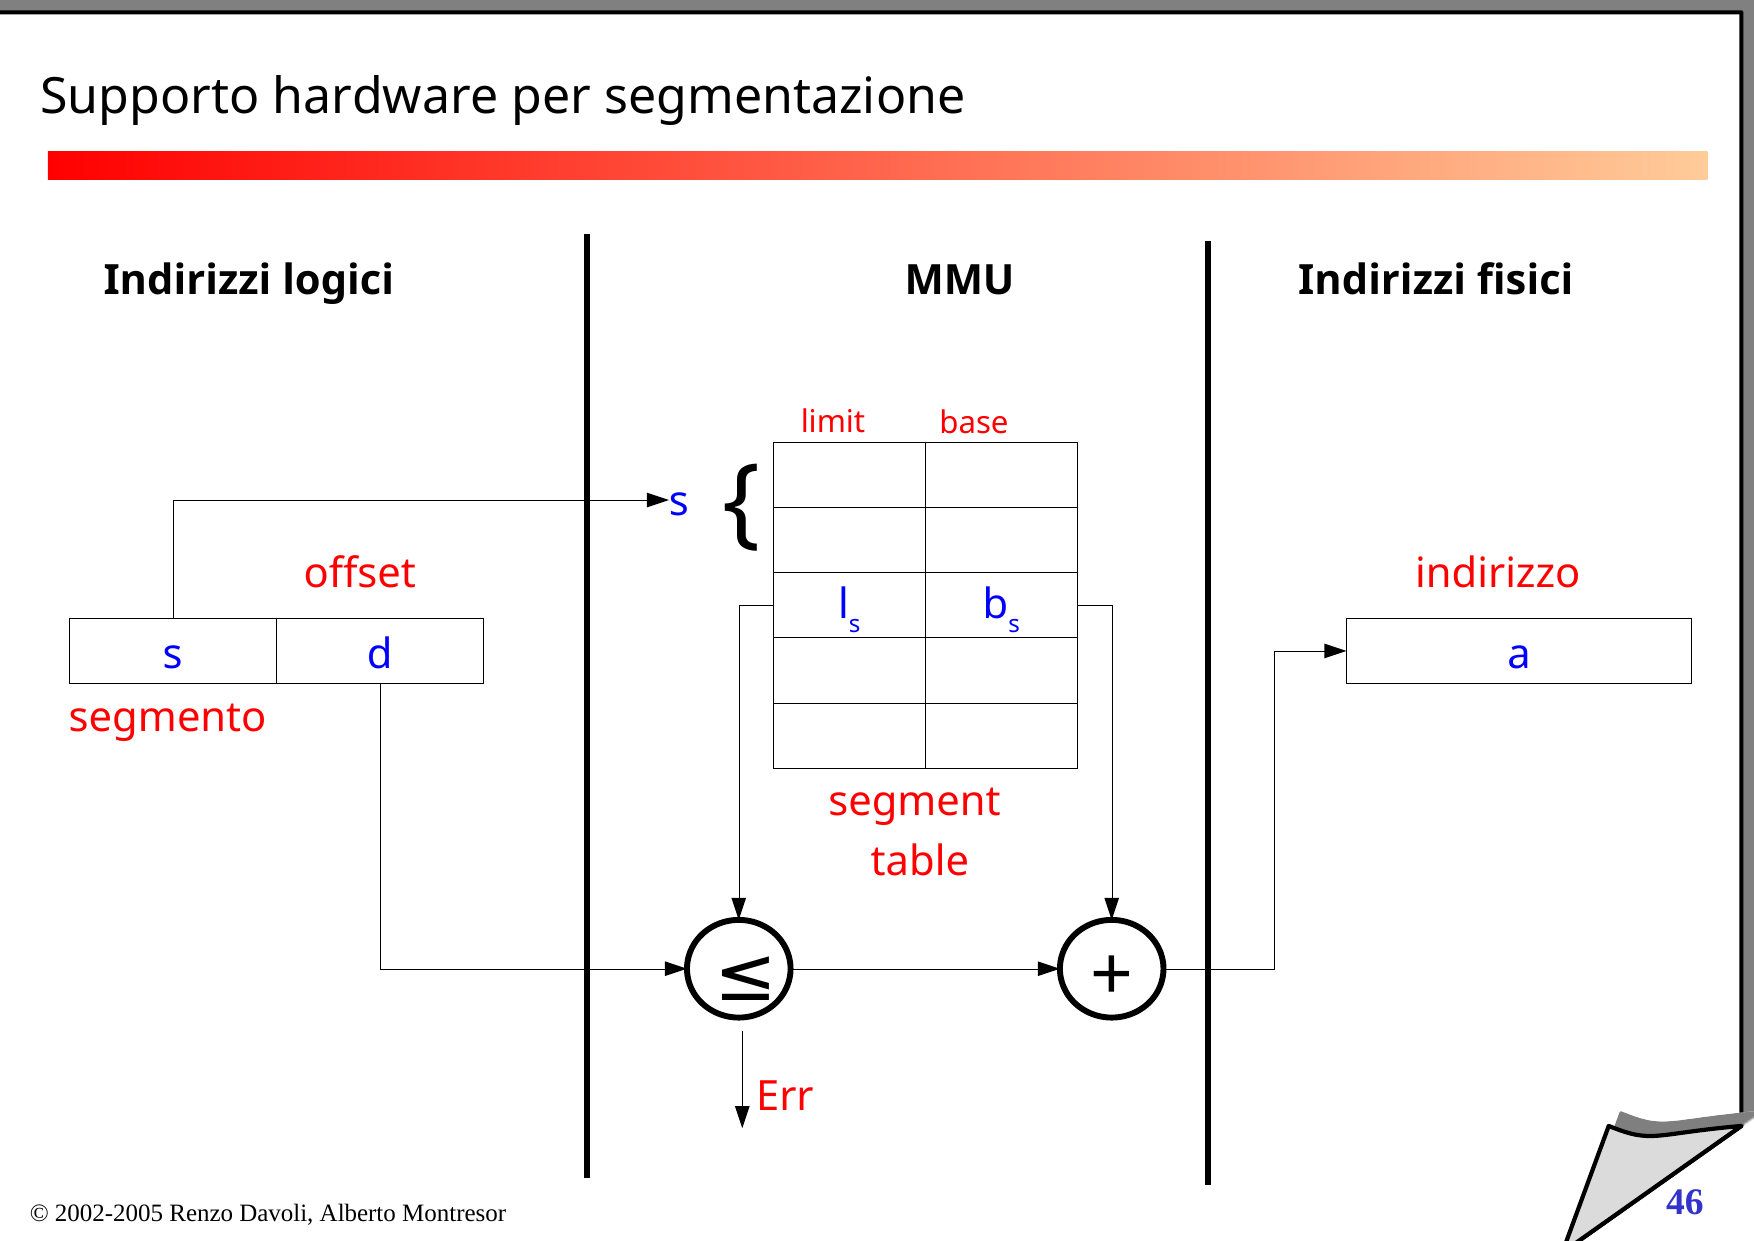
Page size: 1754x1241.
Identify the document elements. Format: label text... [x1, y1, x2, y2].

text_box indirizzo [1415, 540, 1613, 605]
text_box Indirizzi logici [103, 247, 441, 312]
text_box segment table [828, 768, 1118, 900]
text_box { [722, 416, 787, 571]
text_box ≤ [714, 915, 760, 1031]
text_box bs [925, 572, 1078, 637]
text_box base [939, 398, 1031, 463]
text_box [687, 925, 714, 1012]
text_box Indirizzi fisici [1298, 247, 1633, 312]
text_box limit [800, 397, 892, 462]
text_box segmento [68, 683, 284, 748]
title Supporto hardware per segmentazione [40, 49, 1714, 144]
text_box s [669, 468, 696, 533]
text_box Err [756, 1063, 834, 1128]
text_box offset [303, 540, 453, 605]
text_box ls [773, 572, 925, 637]
text_box MMU [904, 247, 1027, 312]
text_box [760, 924, 791, 1014]
text_box a [1346, 618, 1692, 684]
text_box + [1059, 919, 1164, 1018]
text_box d [276, 618, 484, 684]
text_box s [69, 618, 276, 683]
